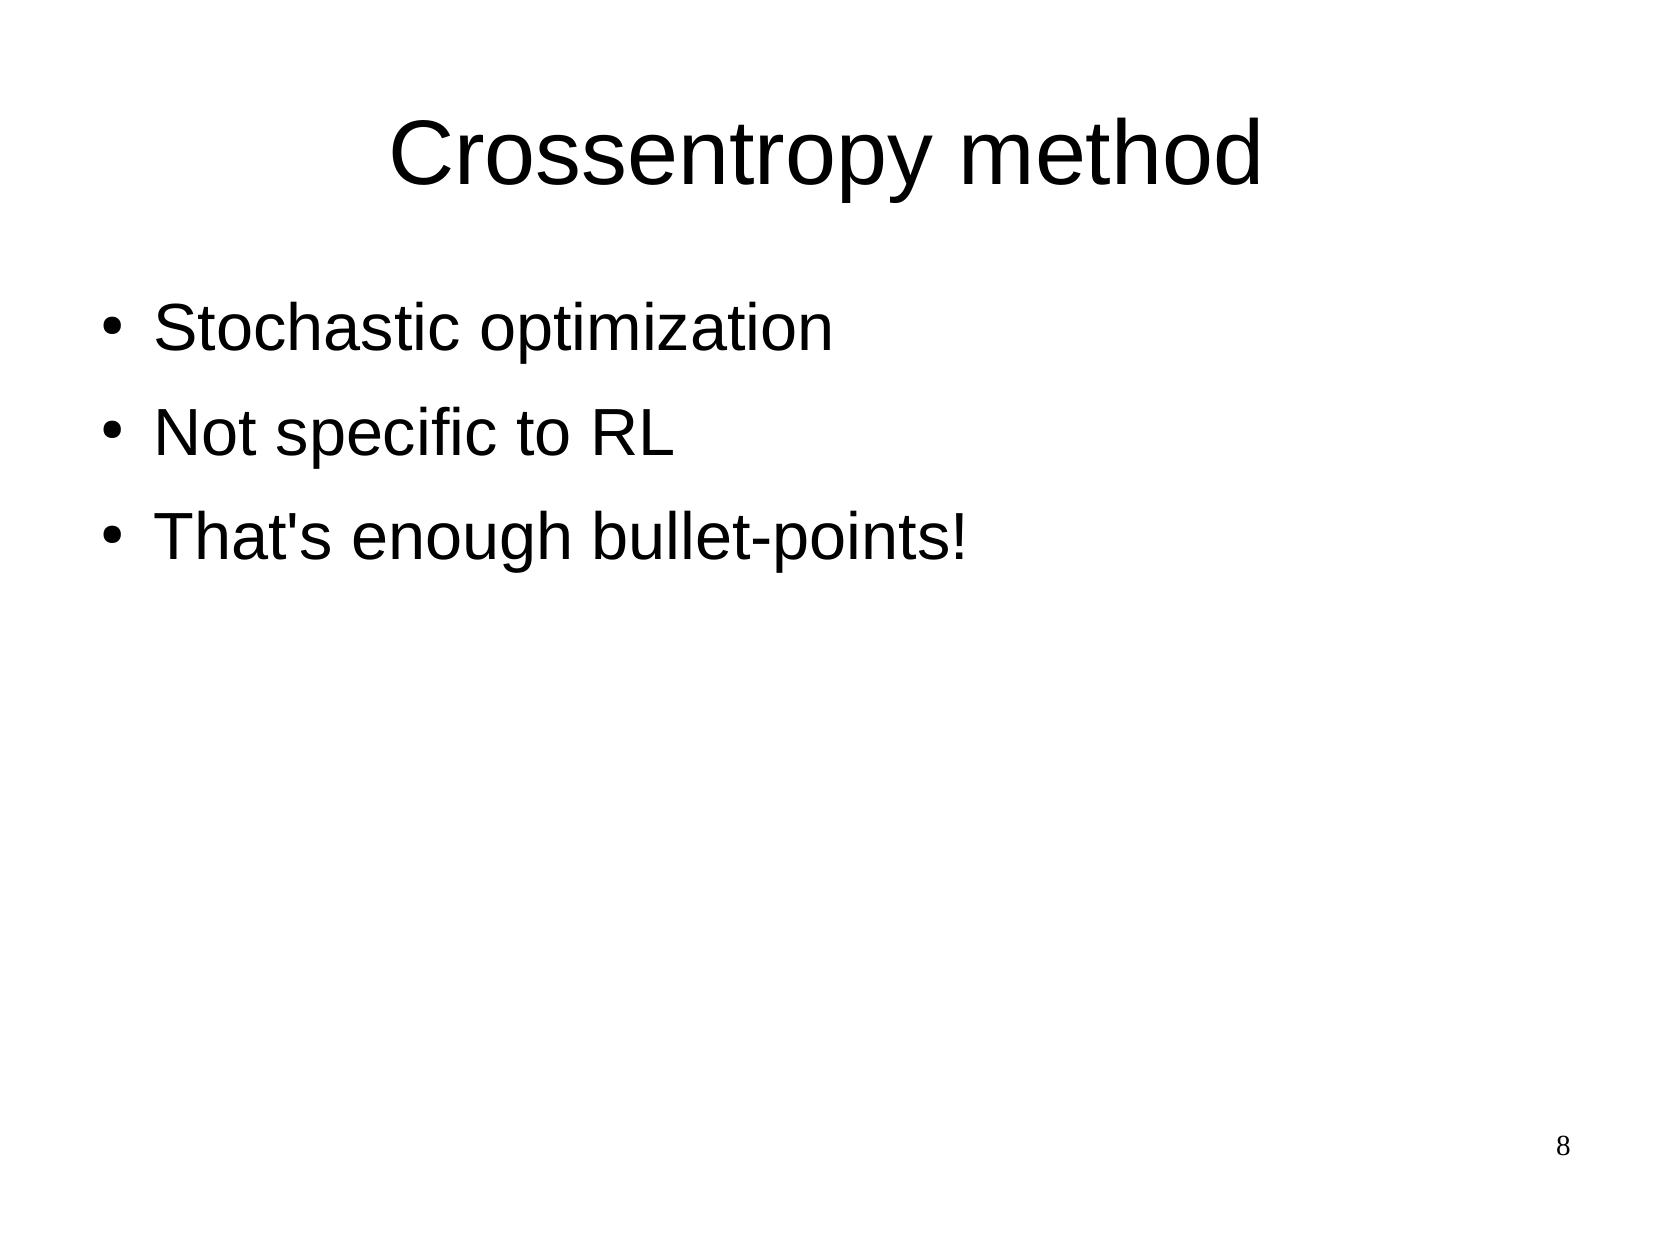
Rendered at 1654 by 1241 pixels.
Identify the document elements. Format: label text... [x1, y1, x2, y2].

list Stochastic optimization Not specific to RL That's enough bullet-points! [82, 290, 1571, 1010]
title Crossentropy method [82, 49, 1571, 257]
